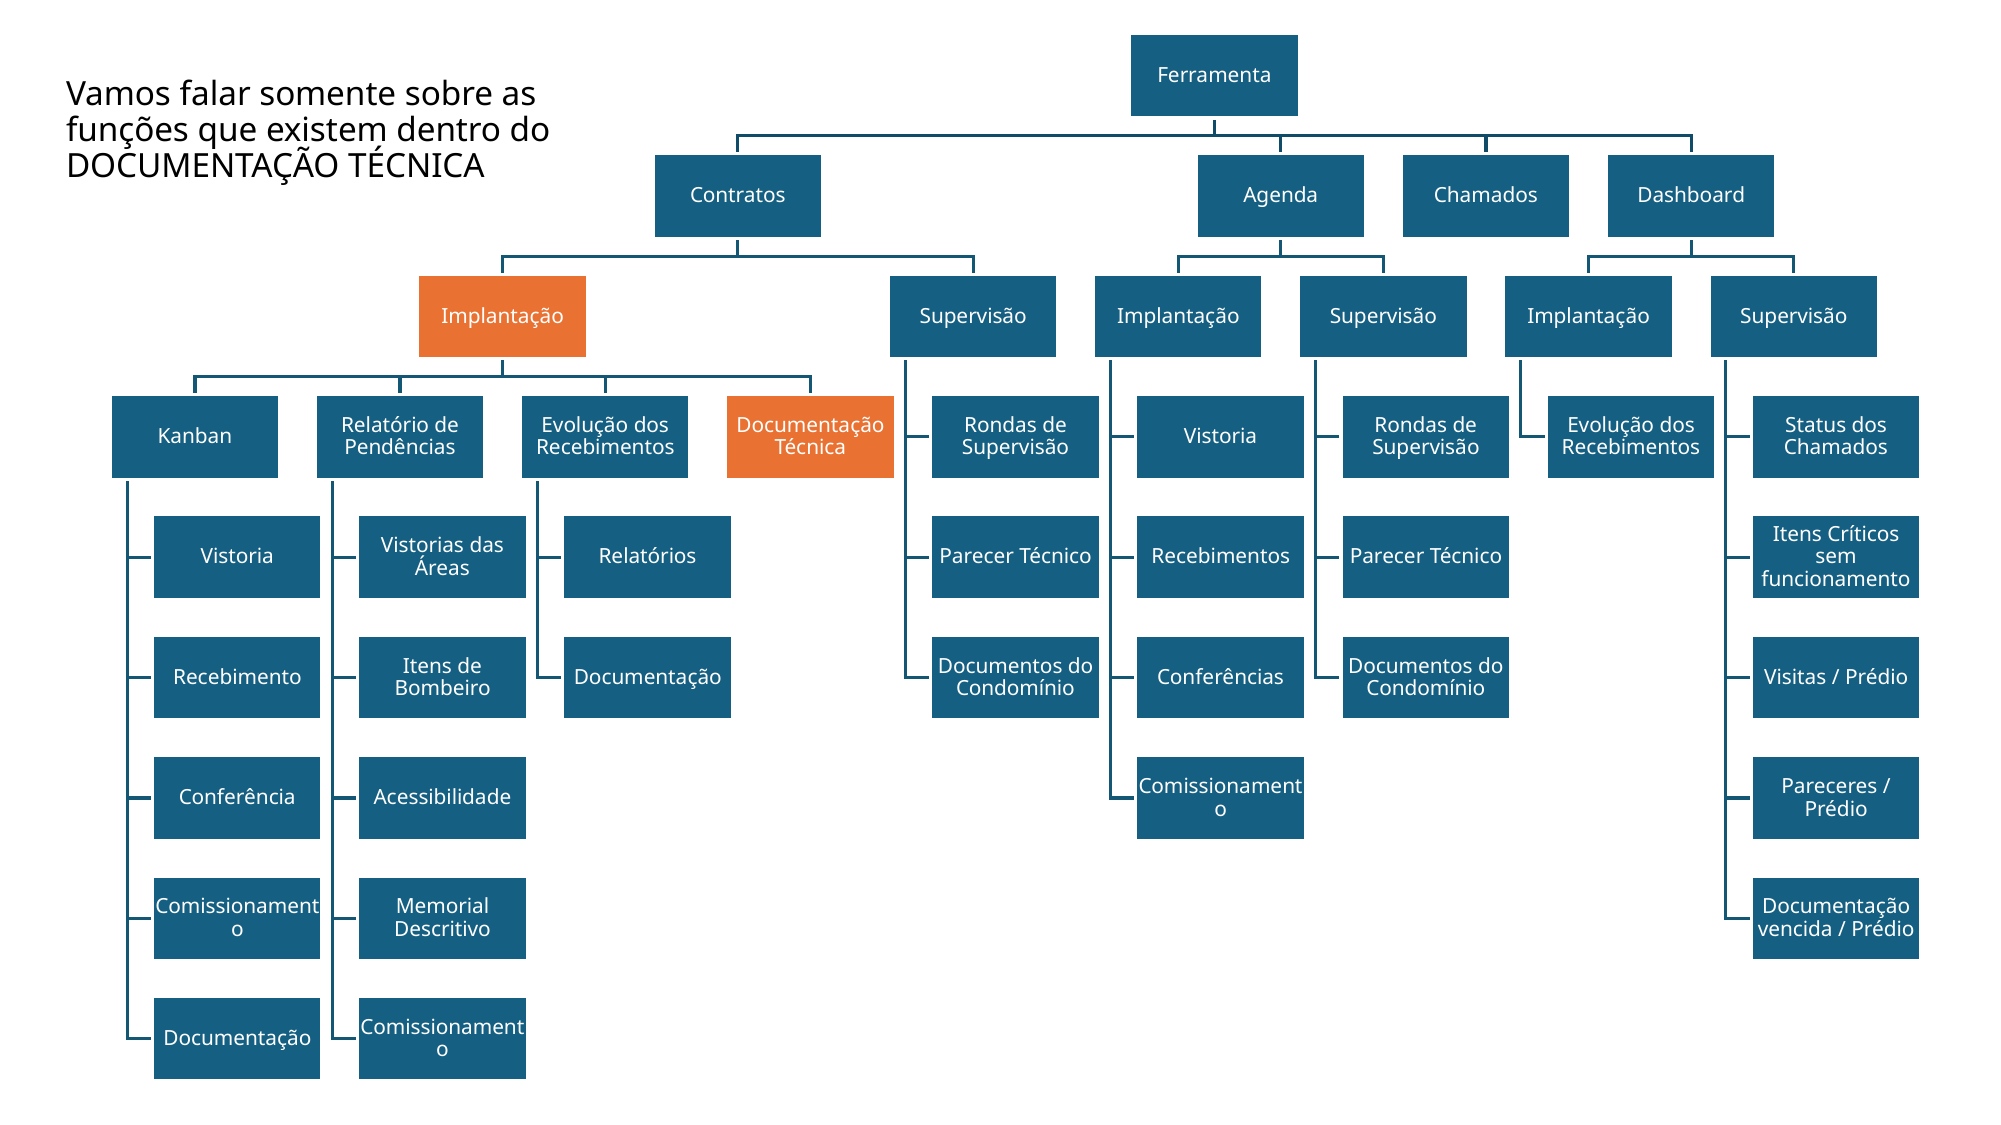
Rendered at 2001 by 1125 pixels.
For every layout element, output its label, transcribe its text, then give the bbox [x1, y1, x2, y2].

text_box Comissionamento [357, 996, 528, 1082]
text_box Implantação [417, 274, 588, 359]
text_box Documentos do Condomínio [1341, 635, 1511, 720]
text_box Itens Críticos sem funcionamento [1751, 514, 1921, 600]
text_box Vistoria [152, 514, 323, 600]
text_box Supervisão [888, 274, 1058, 359]
text_box Vistorias das Áreas [357, 514, 528, 600]
text_box Kanban [110, 394, 280, 480]
text_box Status dos Chamados [1751, 394, 1921, 480]
text_box Rondas de Supervisão [930, 394, 1101, 480]
text_box Conferências [1135, 635, 1306, 720]
text_box Conferência [152, 755, 323, 841]
text_box Relatório de Pendências [315, 394, 485, 480]
text_box Rondas de Supervisão [1341, 394, 1511, 480]
text_box Documentação vencida / Prédio [1751, 875, 1921, 961]
text_box Vistoria [1135, 394, 1306, 480]
text_box Acessibilidade [357, 755, 528, 841]
text_box Documentos do Condomínio [930, 635, 1101, 720]
text_box Parecer Técnico [1341, 514, 1511, 600]
text_box Recebimentos [1135, 514, 1306, 600]
text_box Implantação [1503, 274, 1674, 359]
text_box Documentação Técnica [725, 394, 896, 480]
text_box Agenda [1196, 153, 1366, 239]
text_box Implantação [1093, 274, 1263, 359]
text_box Dashboard [1606, 153, 1776, 239]
text_box Documentação [562, 635, 733, 720]
text_box Evolução dos Recebimentos [520, 394, 690, 480]
text_box Supervisão [1708, 274, 1879, 359]
text_box Relatórios [562, 514, 733, 600]
text_box Comissionamento [1135, 755, 1306, 841]
text_box Documentação [152, 996, 323, 1082]
text_box Contratos [653, 153, 823, 239]
text_box Supervisão [1298, 274, 1469, 359]
text_box Parecer Técnico [930, 514, 1101, 600]
text_box Memorial Descritivo [357, 875, 528, 961]
text_box Evolução dos Recebimentos [1546, 394, 1716, 480]
text_box Pareceres / Prédio [1751, 755, 1921, 841]
text_box Ferramenta [1129, 33, 1300, 119]
text_box Vamos falar somente sobre as funções que existem dentro do DOCUMENTAÇÃO TÉCNICA [51, 43, 594, 218]
text_box Visitas / Prédio [1751, 635, 1921, 720]
text_box Comissionamento [152, 875, 323, 961]
text_box Recebimento [152, 635, 323, 720]
text_box Chamados [1401, 153, 1571, 239]
text_box Itens de Bombeiro [357, 635, 528, 720]
